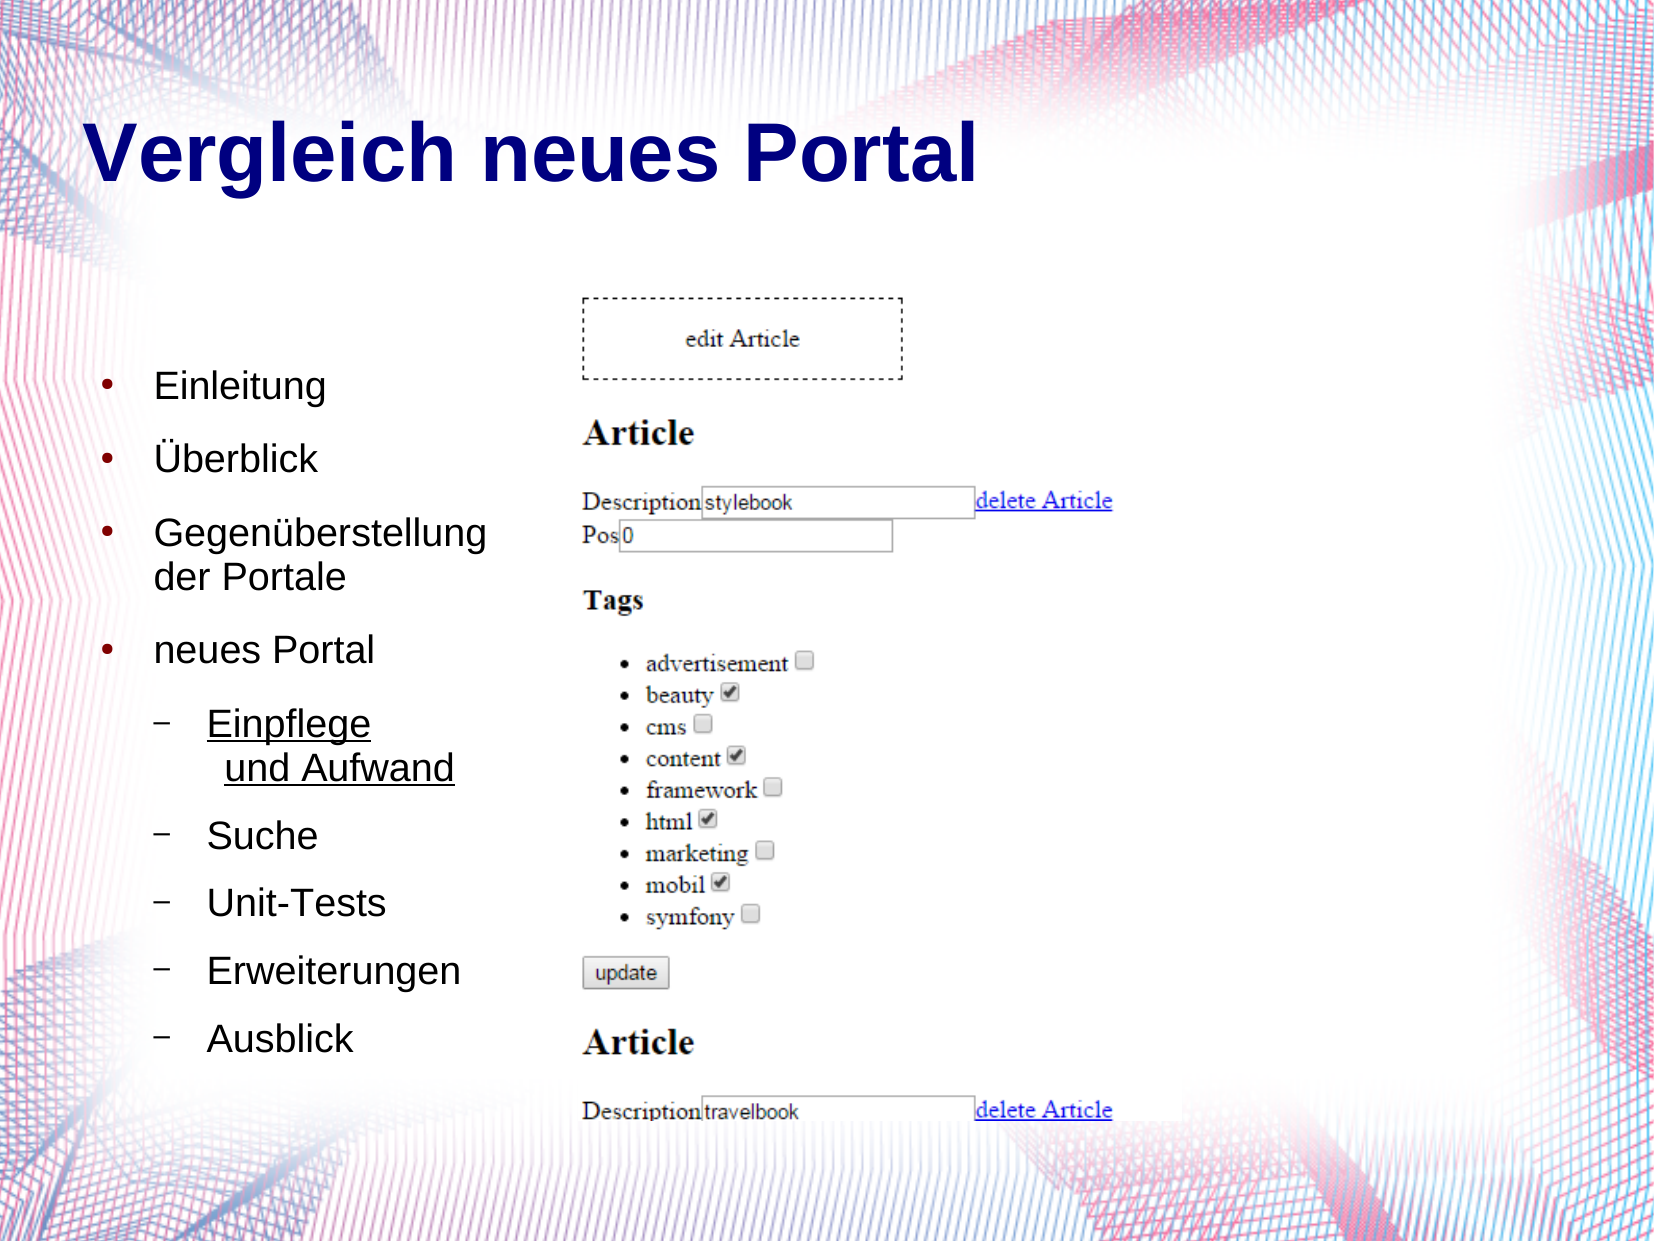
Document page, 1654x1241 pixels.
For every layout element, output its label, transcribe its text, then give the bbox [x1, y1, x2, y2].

list Einleitung Überblick Gegenüberstellung der Portale neues Portal Einpflege und Aufwand Suche Unit-Tests Erweiterungen Ausblick [82, 290, 520, 1109]
title Vergleich neues Portal [82, 49, 1571, 257]
picture [0, 0, 1654, 1241]
